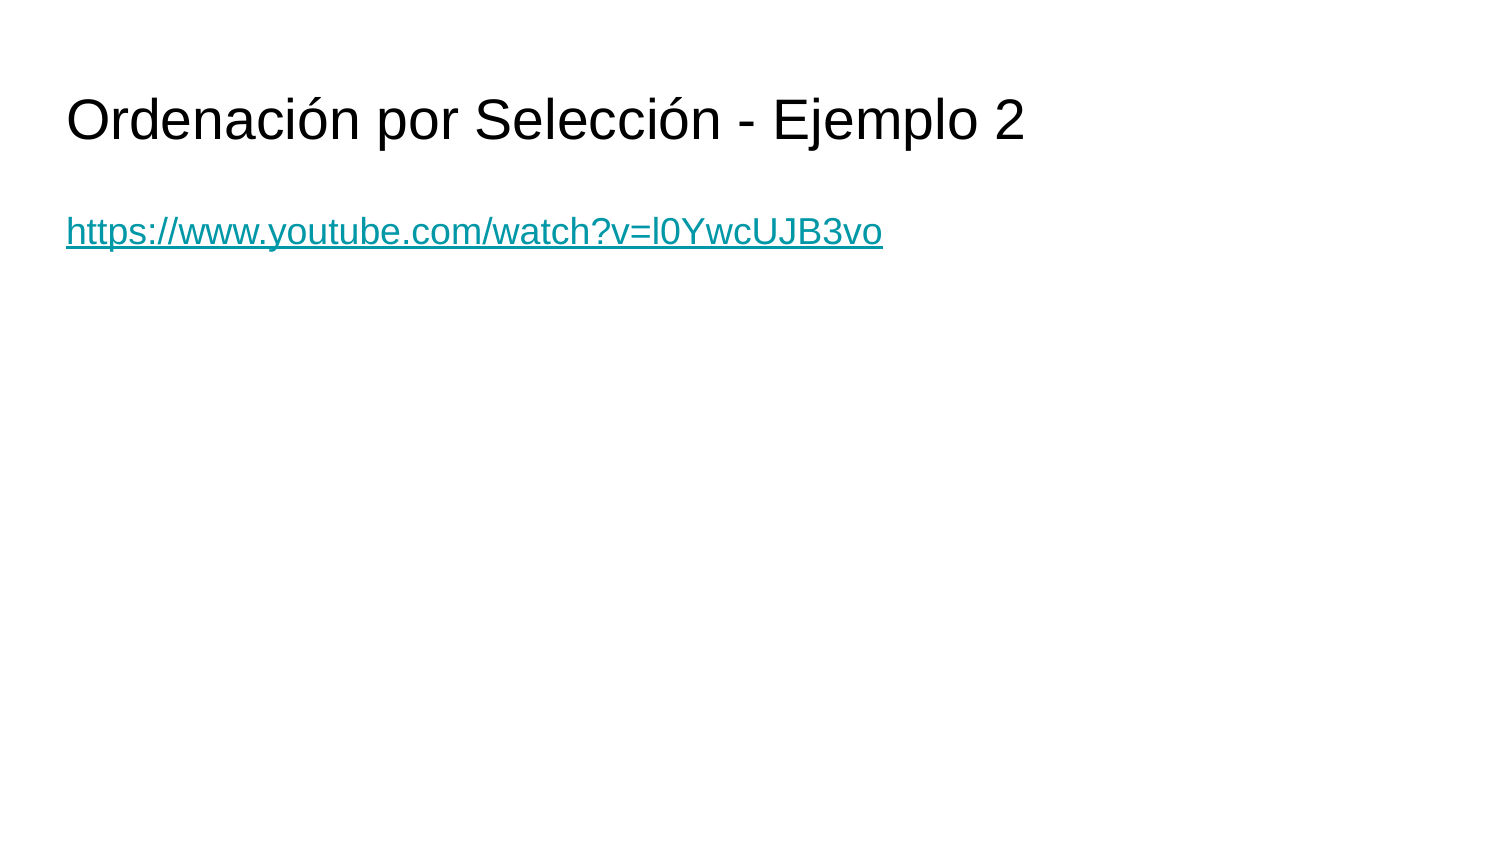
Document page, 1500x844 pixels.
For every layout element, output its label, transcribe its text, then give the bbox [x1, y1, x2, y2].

title Ordenación por Selección - Ejemplo 2 [51, 72, 1449, 167]
list https://www.youtube.com/watch?v=l0YwcUJB3vo [51, 189, 1449, 750]
